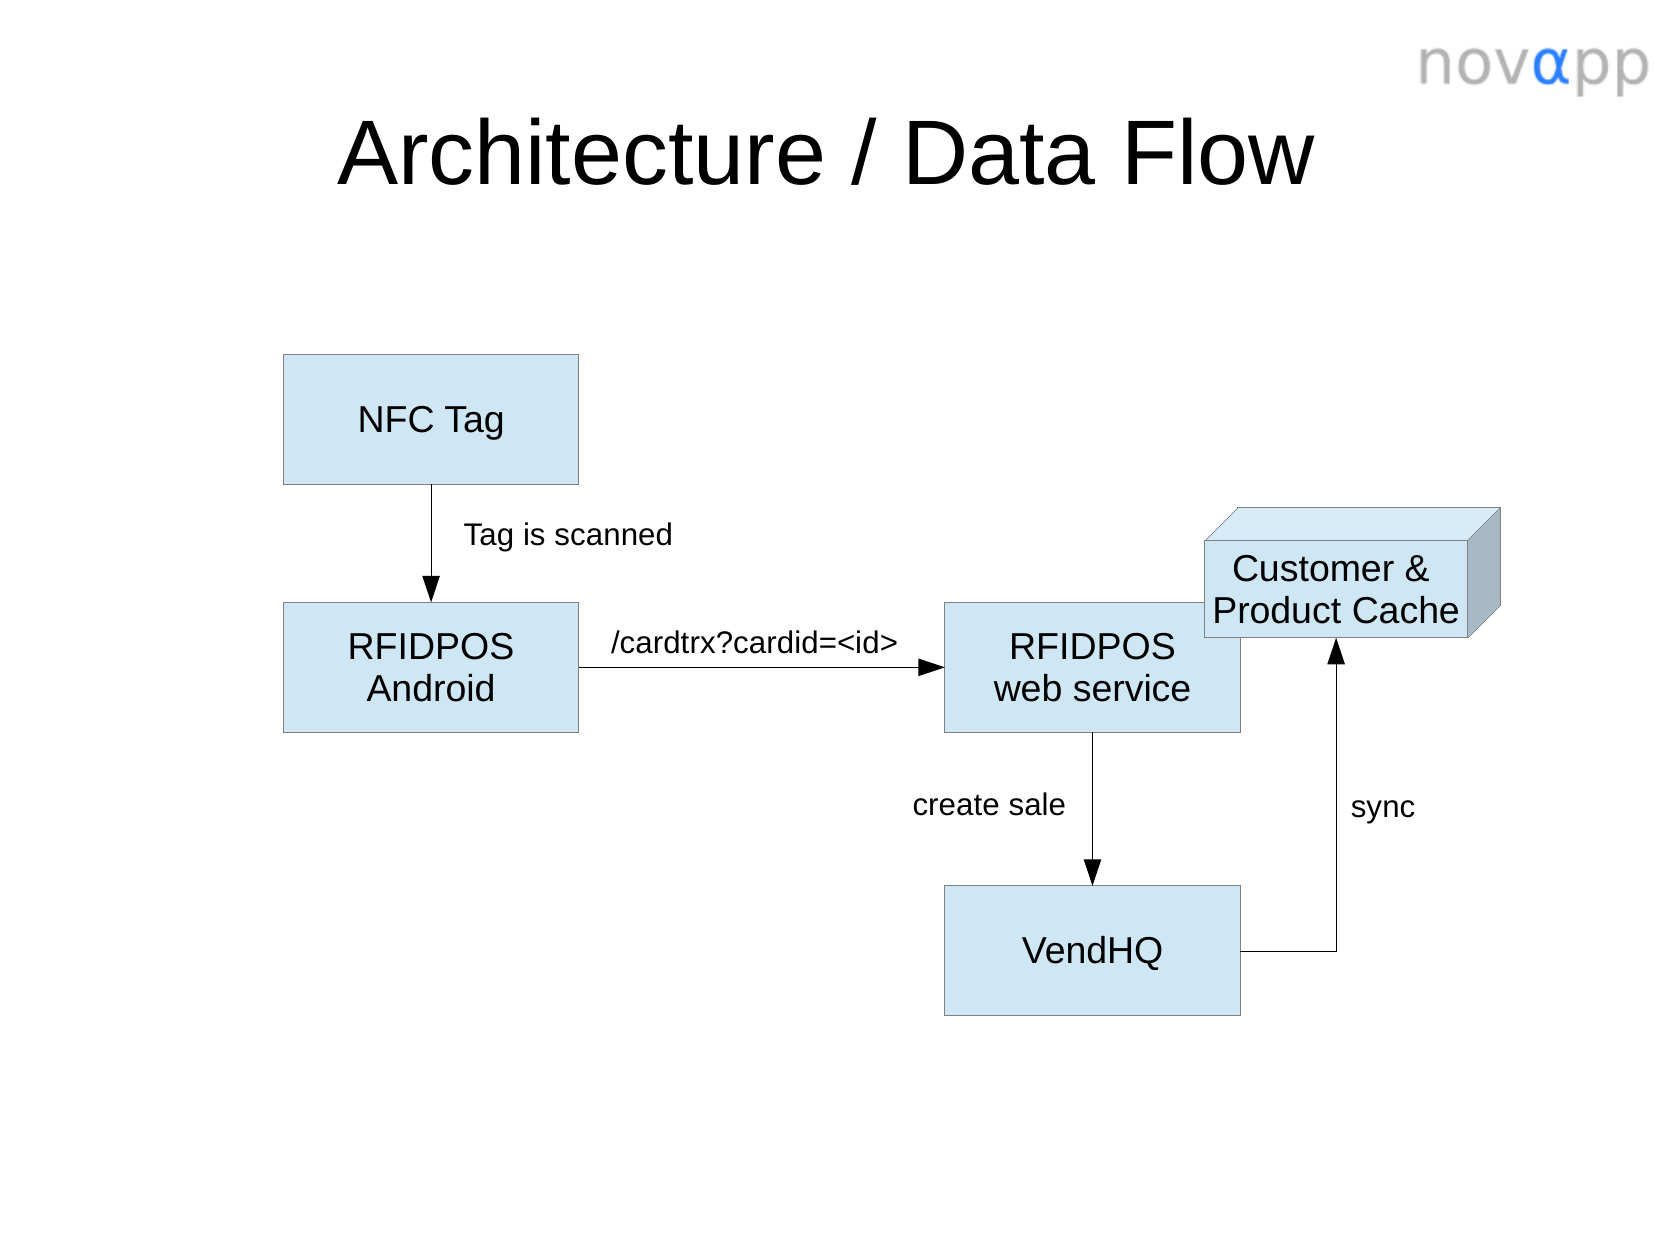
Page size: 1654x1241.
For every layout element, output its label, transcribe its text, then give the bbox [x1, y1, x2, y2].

text_box VendHQ [944, 885, 1241, 1016]
text_box Tag is scanned [448, 510, 689, 560]
text_box RFIDPOS web service [944, 602, 1241, 733]
text_box /cardtrx?cardid=<id> [596, 617, 914, 668]
text_box sync [1336, 781, 1431, 832]
picture [1417, 9, 1652, 166]
text_box create sale [897, 779, 1082, 830]
text_box NFC Tag [283, 354, 579, 485]
text_box Customer & Product Cache [1204, 541, 1467, 638]
text_box RFIDPOS Android [283, 602, 579, 733]
title Architecture / Data Flow [82, 49, 1571, 257]
